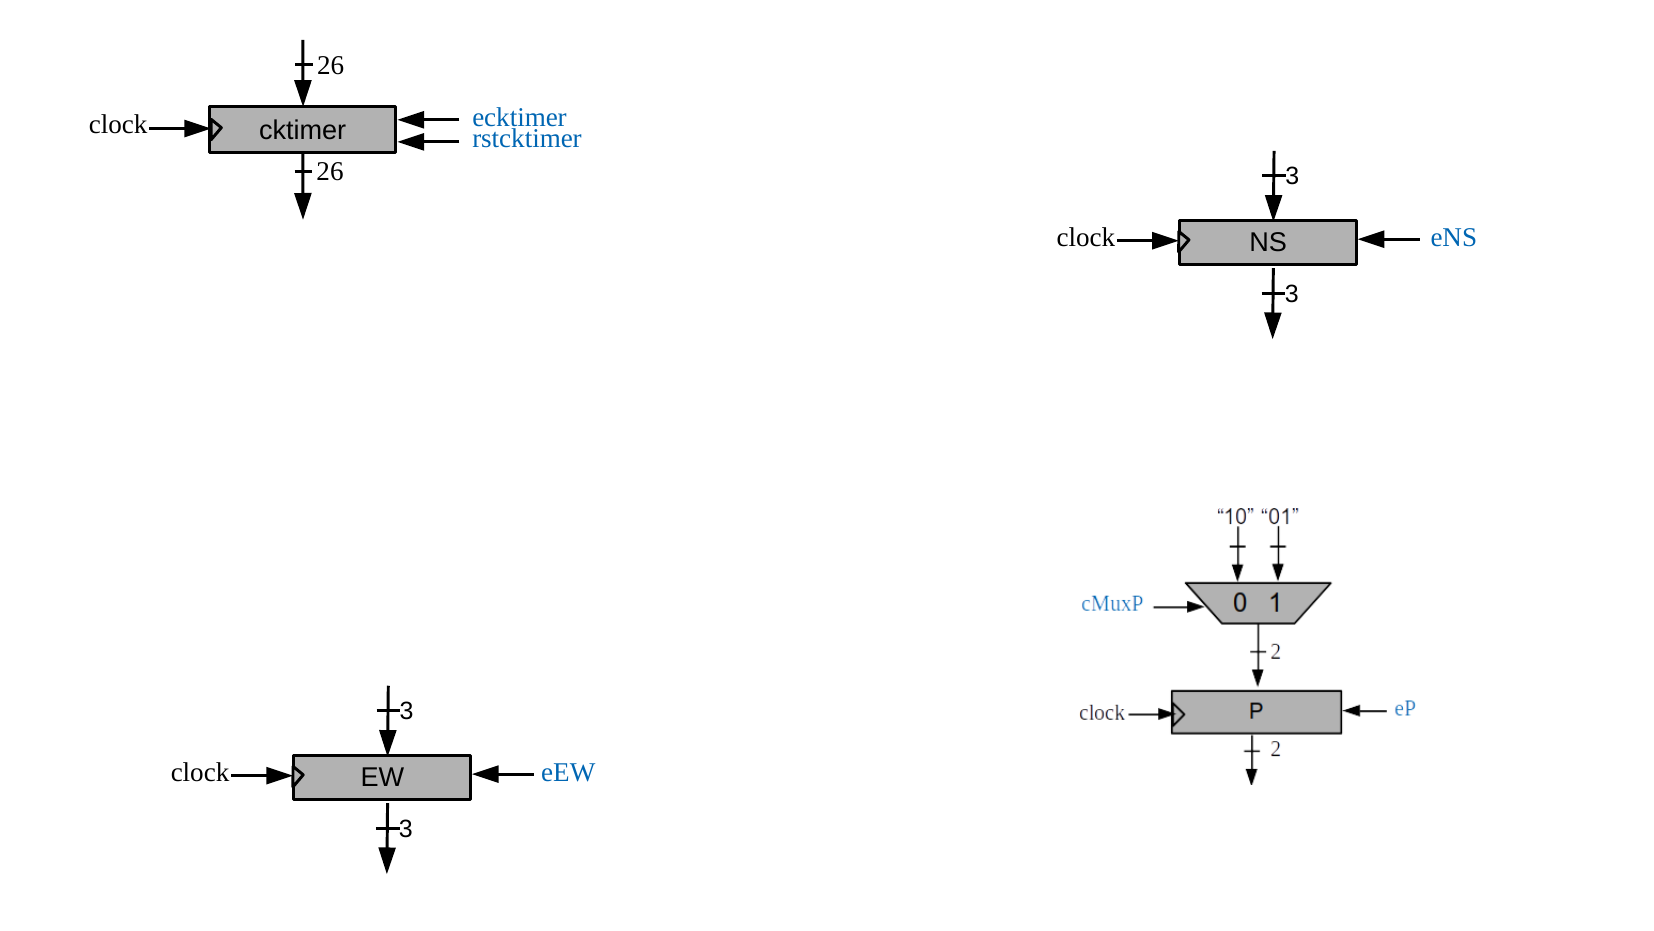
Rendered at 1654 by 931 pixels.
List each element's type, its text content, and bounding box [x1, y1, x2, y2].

text_box eNS [1407, 205, 1501, 270]
text_box NS [1179, 220, 1357, 265]
text_box [1178, 231, 1190, 252]
text_box cktimer [209, 106, 396, 153]
text_box 26 [308, 47, 353, 83]
text_box 3 [1275, 271, 1314, 315]
text_box clock [1050, 215, 1122, 259]
text_box ecktimer [470, 84, 569, 118]
text_box eEW [522, 740, 615, 805]
text_box 26 [307, 153, 353, 190]
text_box rstcktimer [454, 118, 600, 160]
text_box [292, 766, 304, 787]
text_box 3 [1276, 154, 1315, 198]
picture [1062, 507, 1434, 785]
text_box clock [82, 103, 154, 147]
text_box [211, 119, 222, 140]
text_box 3 [389, 806, 428, 850]
text_box clock [164, 750, 236, 794]
text_box 3 [390, 689, 429, 733]
text_box EW [293, 755, 471, 800]
